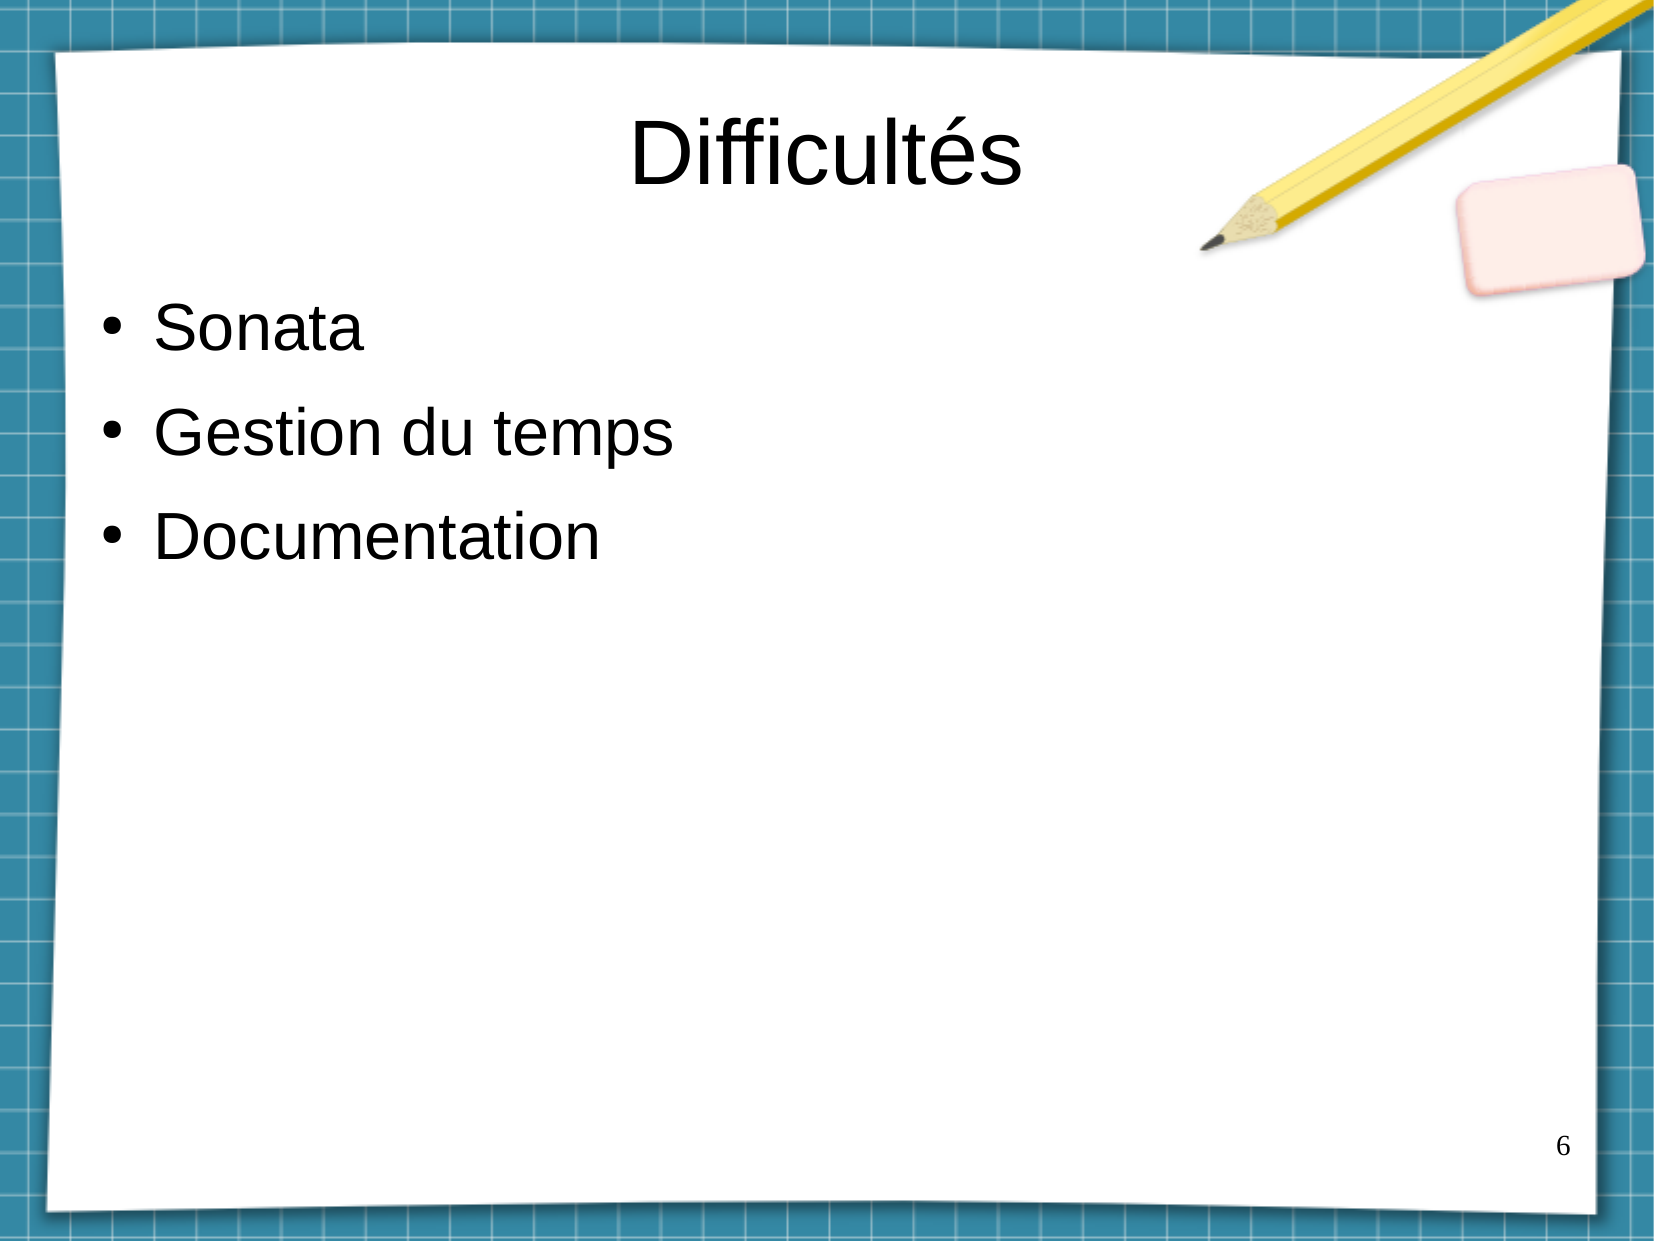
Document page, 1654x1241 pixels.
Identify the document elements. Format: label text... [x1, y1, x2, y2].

list Sonata Gestion du temps Documentation [82, 290, 1571, 1010]
picture [0, 0, 1654, 1241]
title Difficultés [82, 49, 1571, 257]
